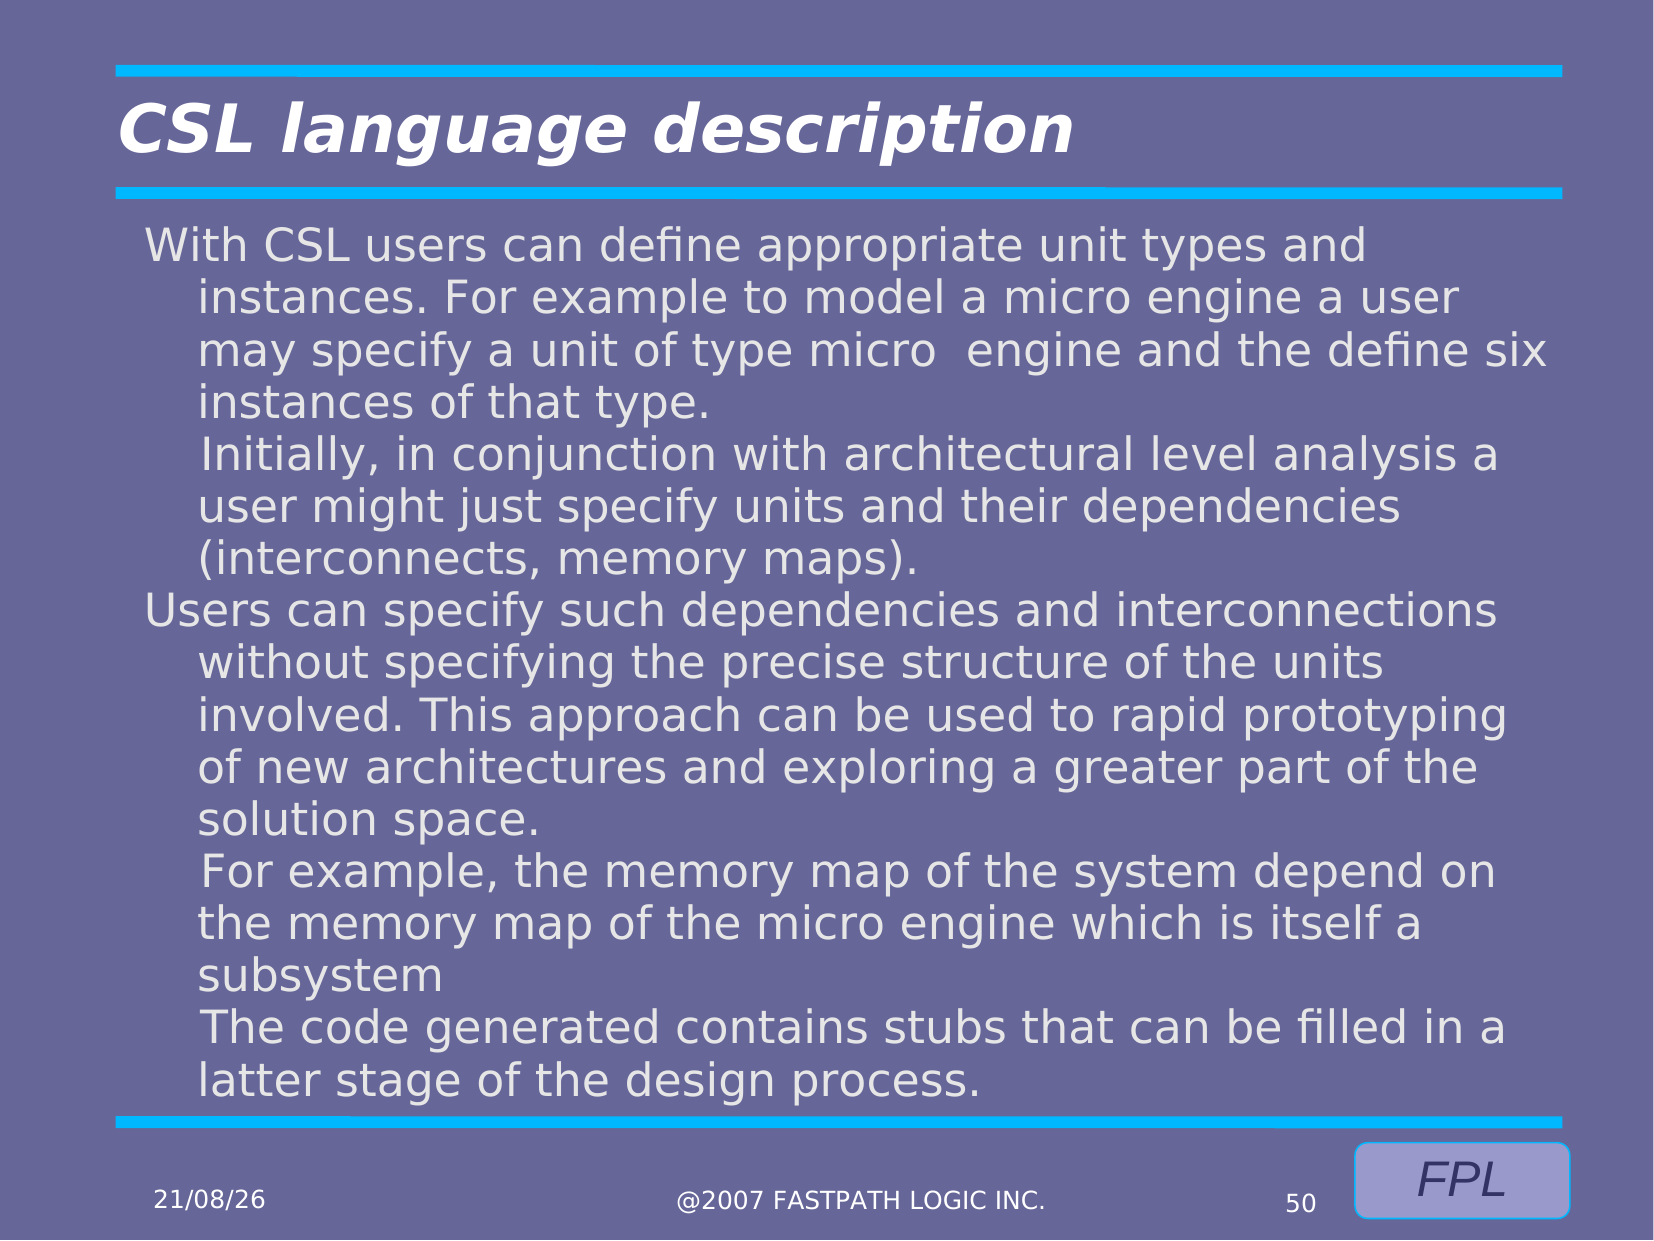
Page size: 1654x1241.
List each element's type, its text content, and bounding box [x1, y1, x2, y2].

list With CSL users can define appropriate unit types and instances. For example to model a micro engine a user may specify a unit of type micro engine and the define six instances of that type. Initially, in conjunction with architectural level analysis a user might just specify units and their dependencies (interconnects, memory maps). Users can specify such dependencies and interconnections without specifying the precise structure of the units involved. This approach can be used to rapid prototyping of new architectures and exploring a greater part of the solution space. For example, the memory map of the system depend on the memory map of the micro engine which is itself a subsystem The code generated contains stubs that can be filled in a latter stage of the design process. [126, 219, 1566, 1132]
title CSL language description [118, 41, 1531, 219]
